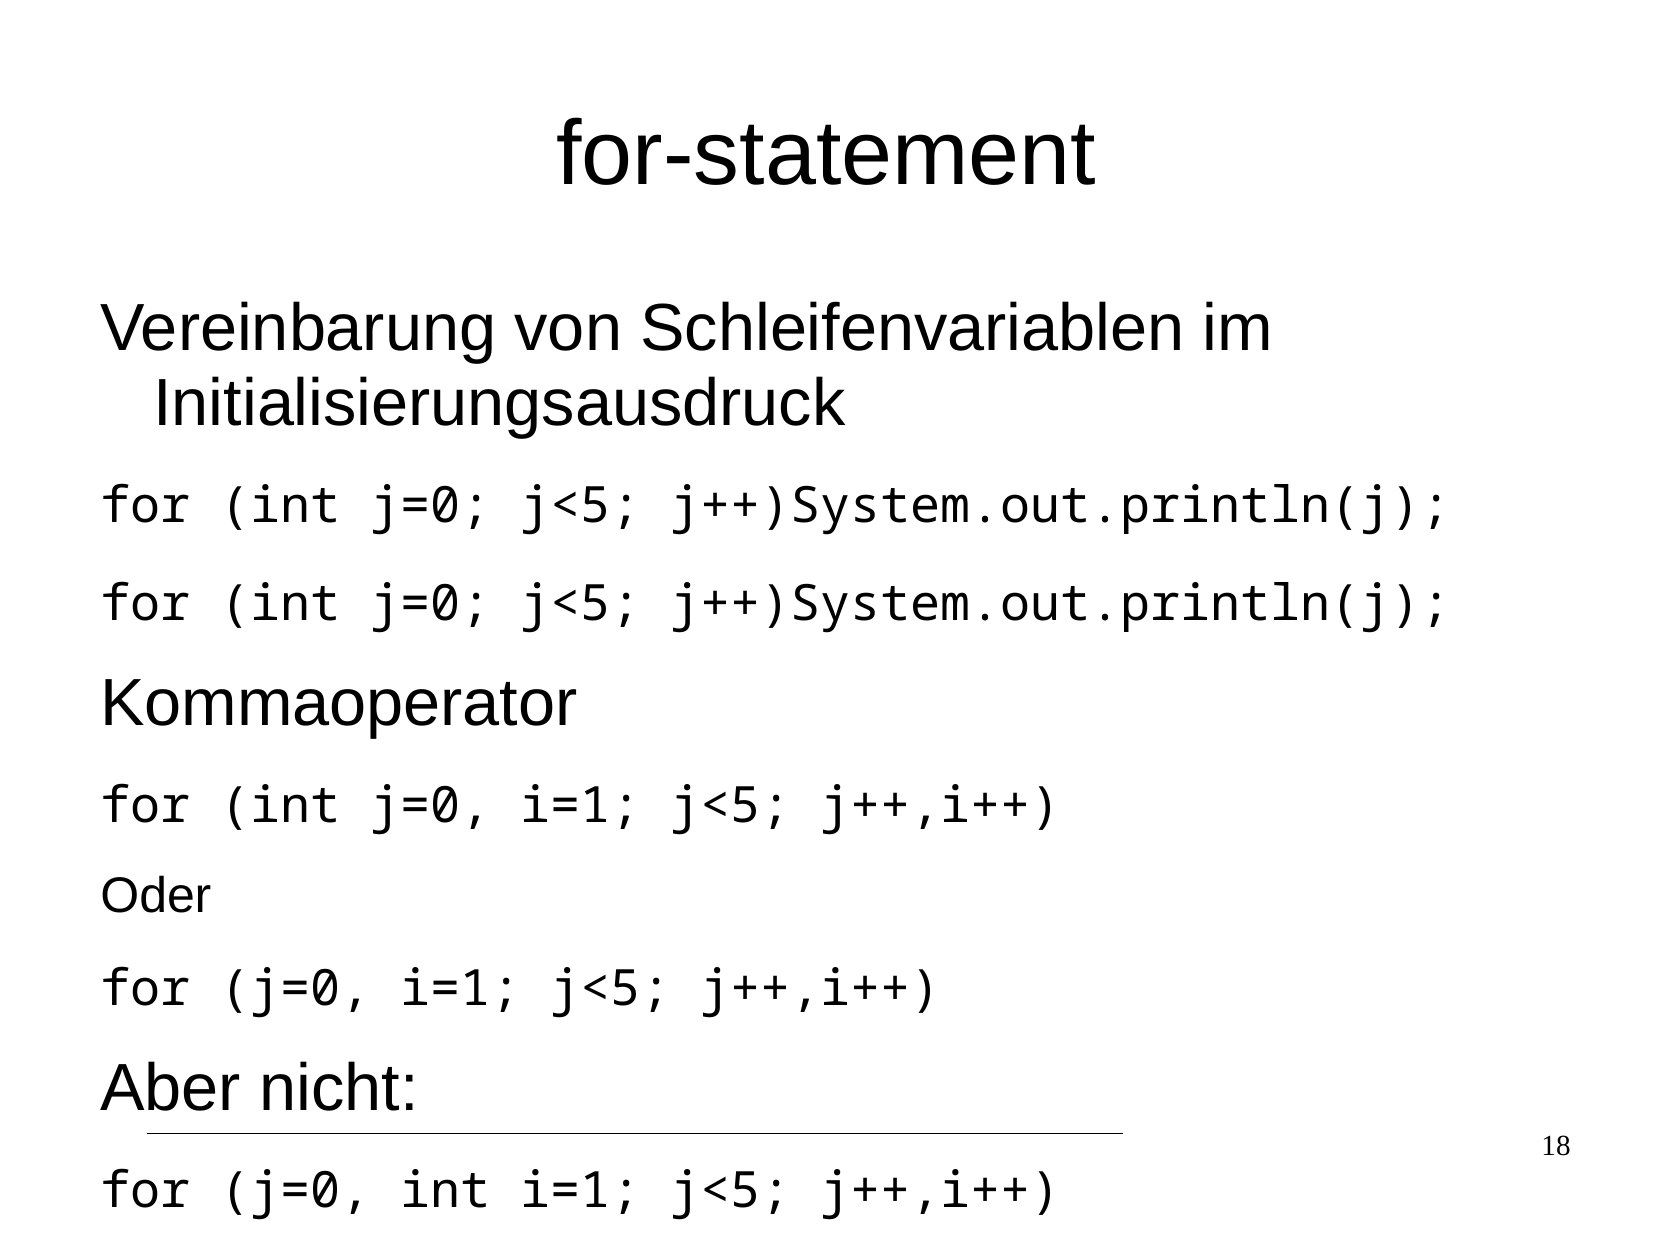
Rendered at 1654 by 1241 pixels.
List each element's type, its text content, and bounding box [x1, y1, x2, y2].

title for-statement [82, 56, 1571, 250]
list Vereinbarung von Schleifenvariablen im Initialisierungsausdruck for (int j=0; j<5; j++)System.out.println(j); for (int j=0; j<5; j++)System.out.println(j); Kommaoperator for (int j=0, i=1; j<5; j++,i++) Oder for (j=0, i=1; j<5; j++,i++) Aber nicht: for (j=0, int i=1; j<5; j++,i++) [82, 290, 1571, 1165]
